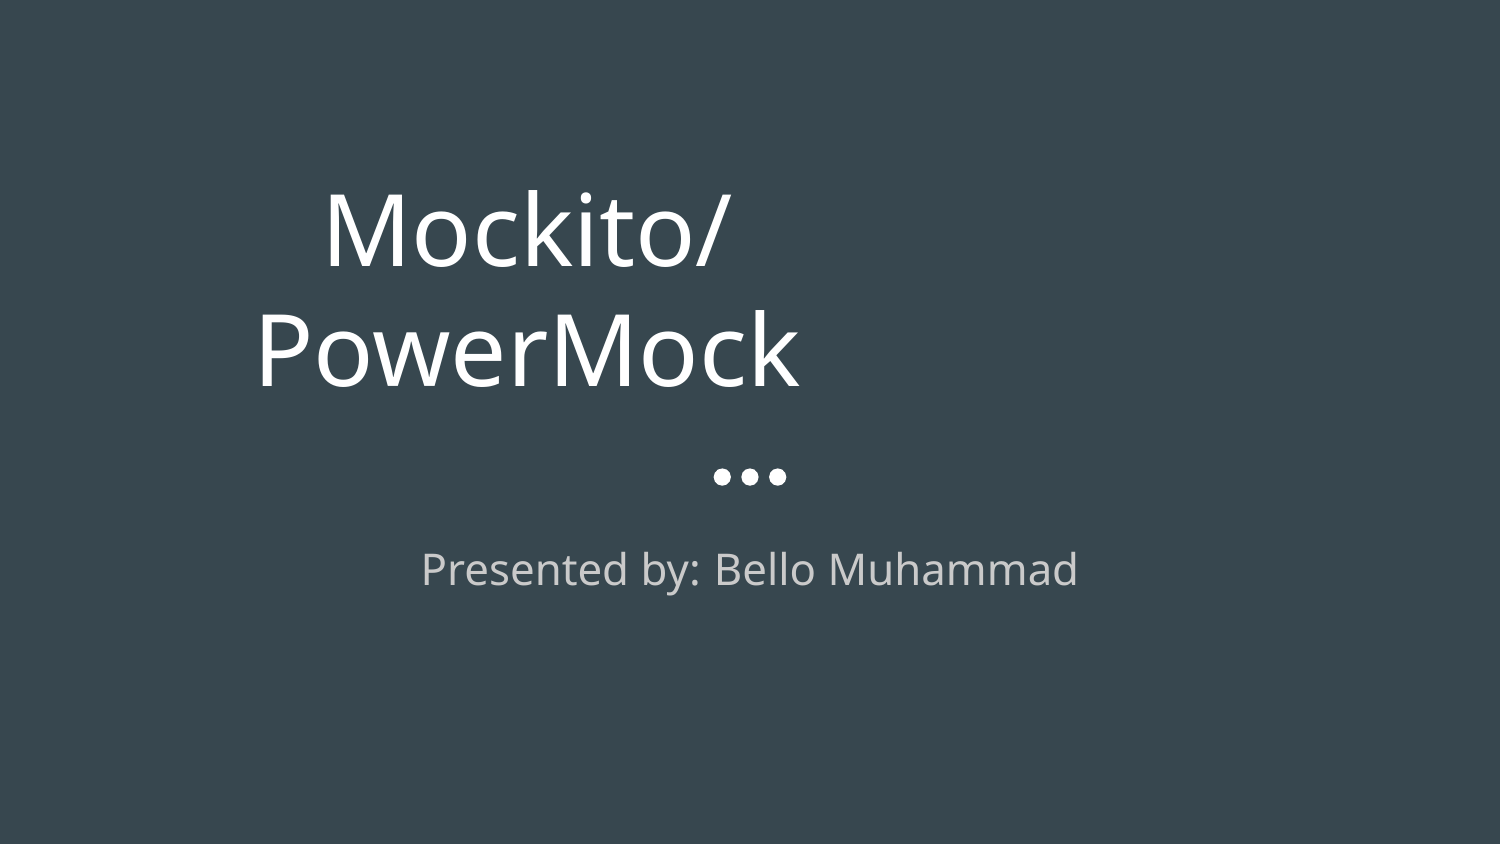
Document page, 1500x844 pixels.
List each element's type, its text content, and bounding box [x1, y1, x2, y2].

title Mockito/PowerMock [138, 114, 917, 422]
subtitle Presented by: Bello Muhammad [110, 520, 1390, 651]
